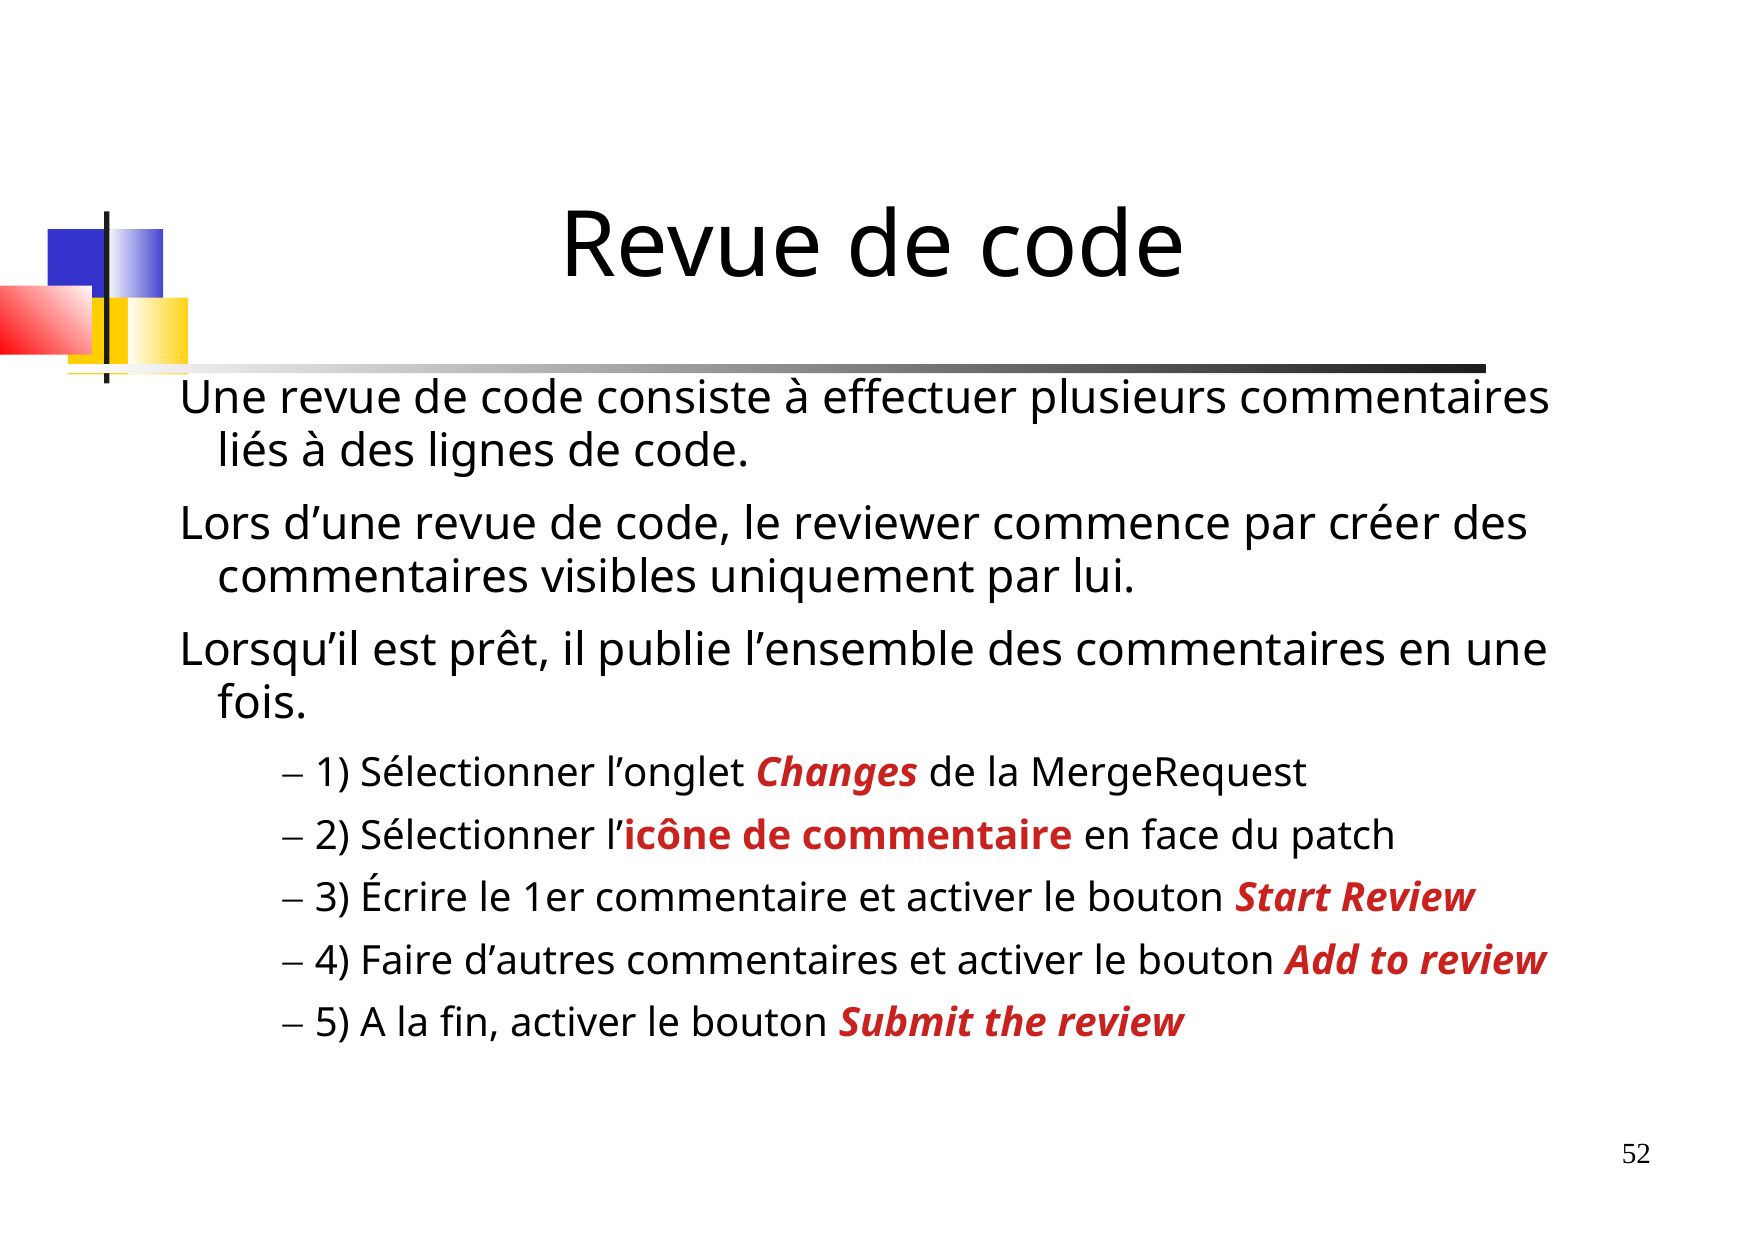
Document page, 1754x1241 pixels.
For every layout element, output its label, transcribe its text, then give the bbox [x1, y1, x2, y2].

title Revue de code [179, 139, 1567, 351]
list Une revue de code consiste à effectuer plusieurs commentaires liés à des lignes de code. Lors d’une revue de code, le reviewer commence par créer des commentaires visibles uniquement par lui. Lorsqu’il est prêt, il publie l’ensemble des commentaires en une fois. 1) Sélectionner l’onglet Changes de la MergeRequest 2) Sélectionner l’icône de commentaire en face du patch 3) Écrire le 1er commentaire et activer le bouton Start Review 4) Faire d’autres commentaires et activer le bouton Add to review 5) A la fin, activer le bouton Submit the review [179, 371, 1567, 1091]
